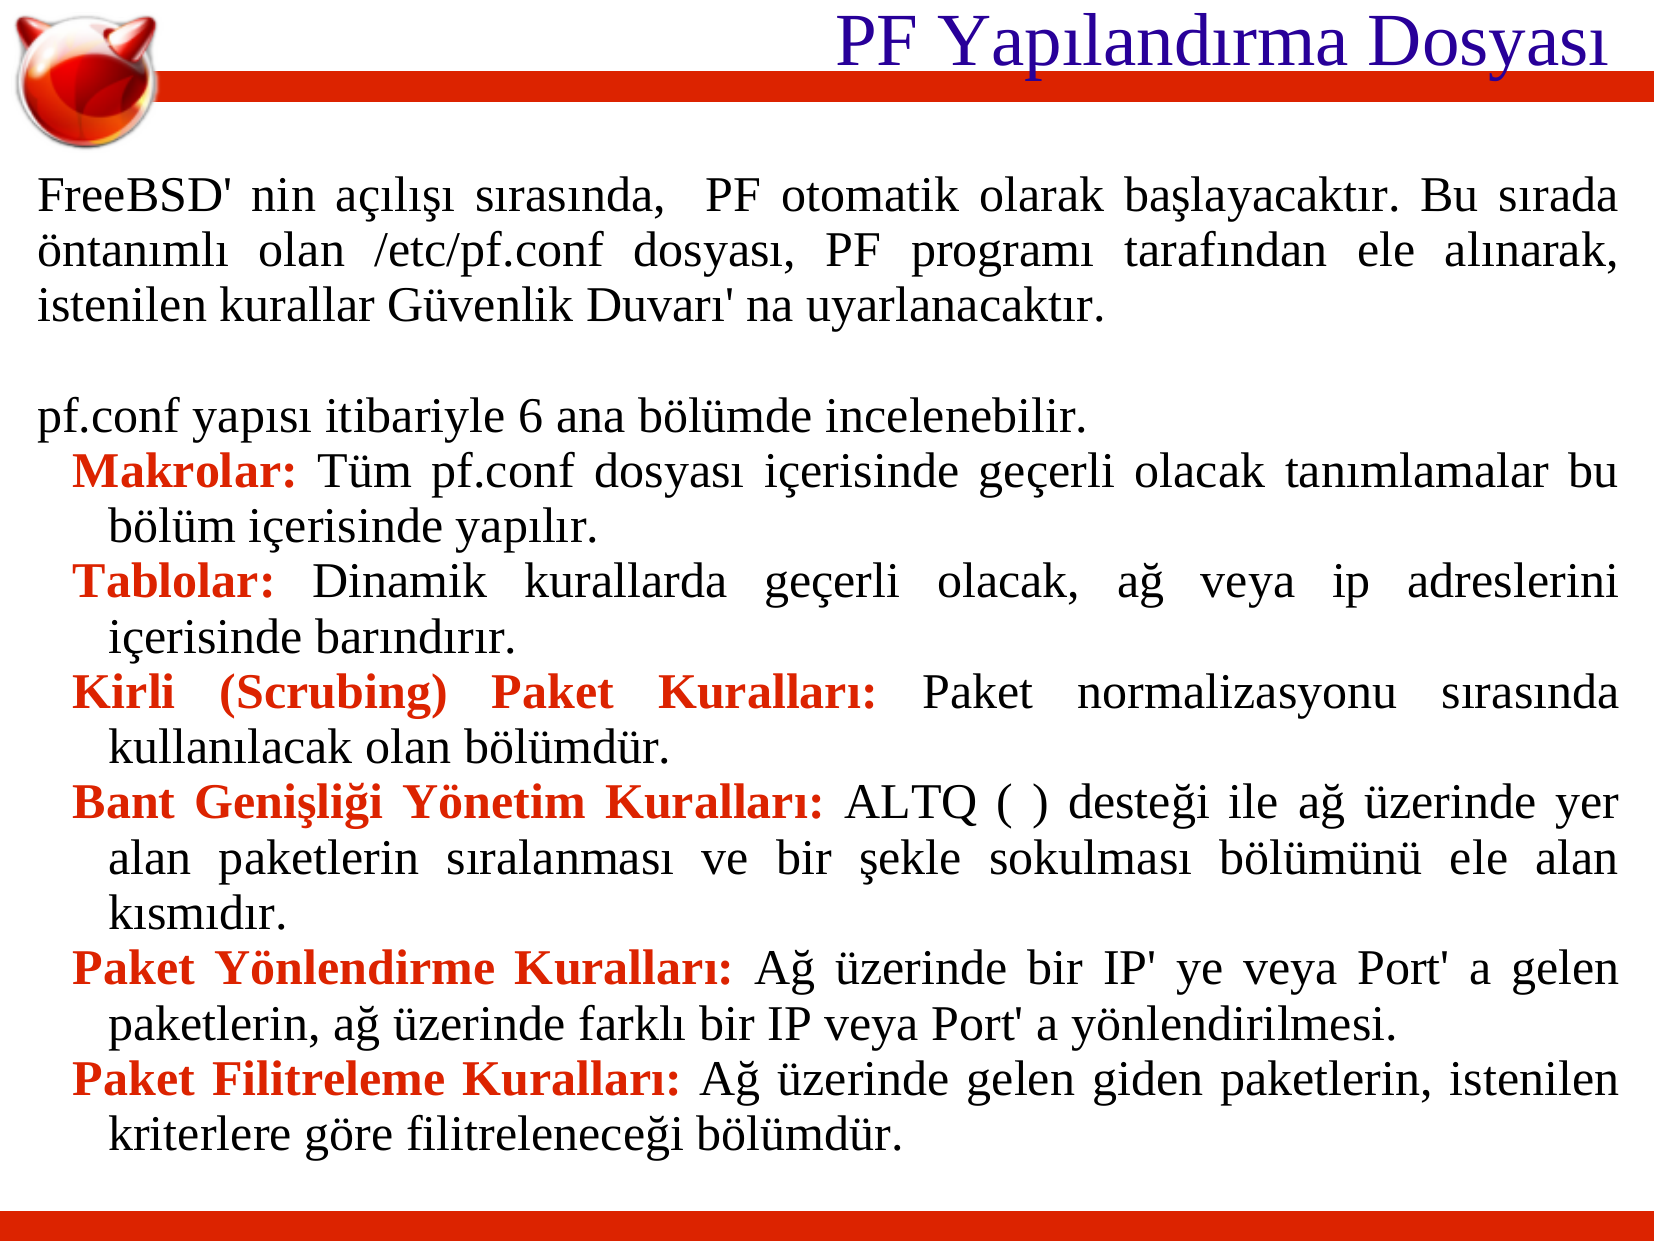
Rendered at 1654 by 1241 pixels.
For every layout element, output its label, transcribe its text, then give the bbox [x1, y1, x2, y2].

picture [10, 11, 165, 153]
text_box [0, 1211, 1654, 1241]
text_box [165, 71, 1654, 102]
text_box PF Yapılandırma Dosyası [714, 0, 1648, 83]
text_box FreeBSD' nin açılışı sırasında, PF otomatik olarak başlayacaktır. Bu sırada öntanımlı olan /etc/pf.conf dosyası, PF programı tarafından ele alınarak, istenilen kurallar Güvenlik Duvarı' na uyarlanacaktır. pf.conf yapısı itibariyle 6 ana bölümde incelenebilir. Makrolar: Tüm pf.conf dosyası içerisinde geçerli olacak tanımlamalar bu bölüm içerisinde yapılır. Tablolar: Dinamik kurallarda geçerli olacak, ağ veya ip adreslerini içerisinde barındırır. Kirli (Scrubing) Paket Kuralları: Paket normalizasyonu sırasında kullanılacak olan bölümdür. Bant Genişliği Yönetim Kuralları: ALTQ ( ) desteği ile ağ üzerinde yer alan paketlerin sıralanması ve bir şekle sokulması bölümünü ele alan kısmıdır. Paket Yönlendirme Kuralları: Ağ üzerinde bir IP' ye veya Port' a gelen paketlerin, ağ üzerinde farklı bir IP veya Port' a yönlendirilmesi. Paket Filitreleme Kuralları: Ağ üzerinde gelen giden paketlerin, istenilen kriterlere göre filitreleneceği bölümdür. [37, 166, 1621, 1185]
